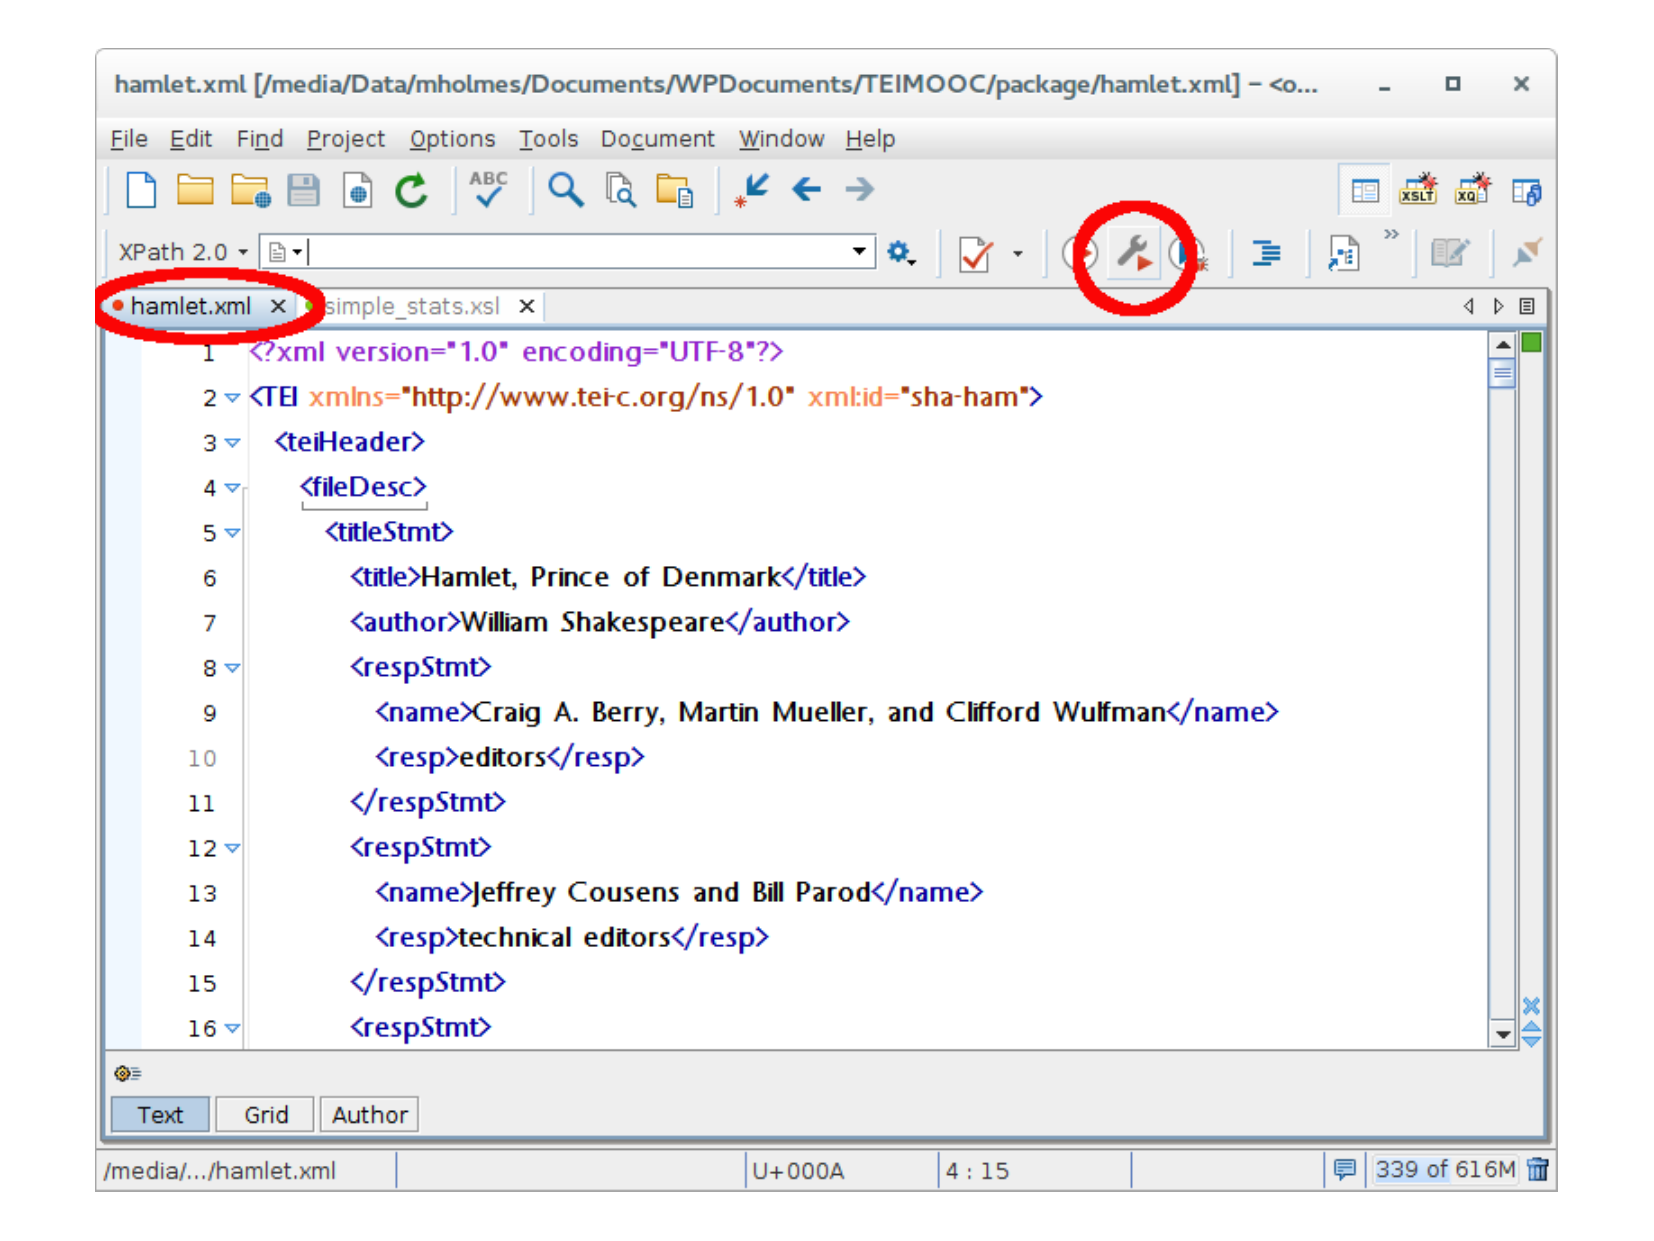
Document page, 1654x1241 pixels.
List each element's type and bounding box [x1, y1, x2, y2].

picture [95, 48, 1558, 1192]
